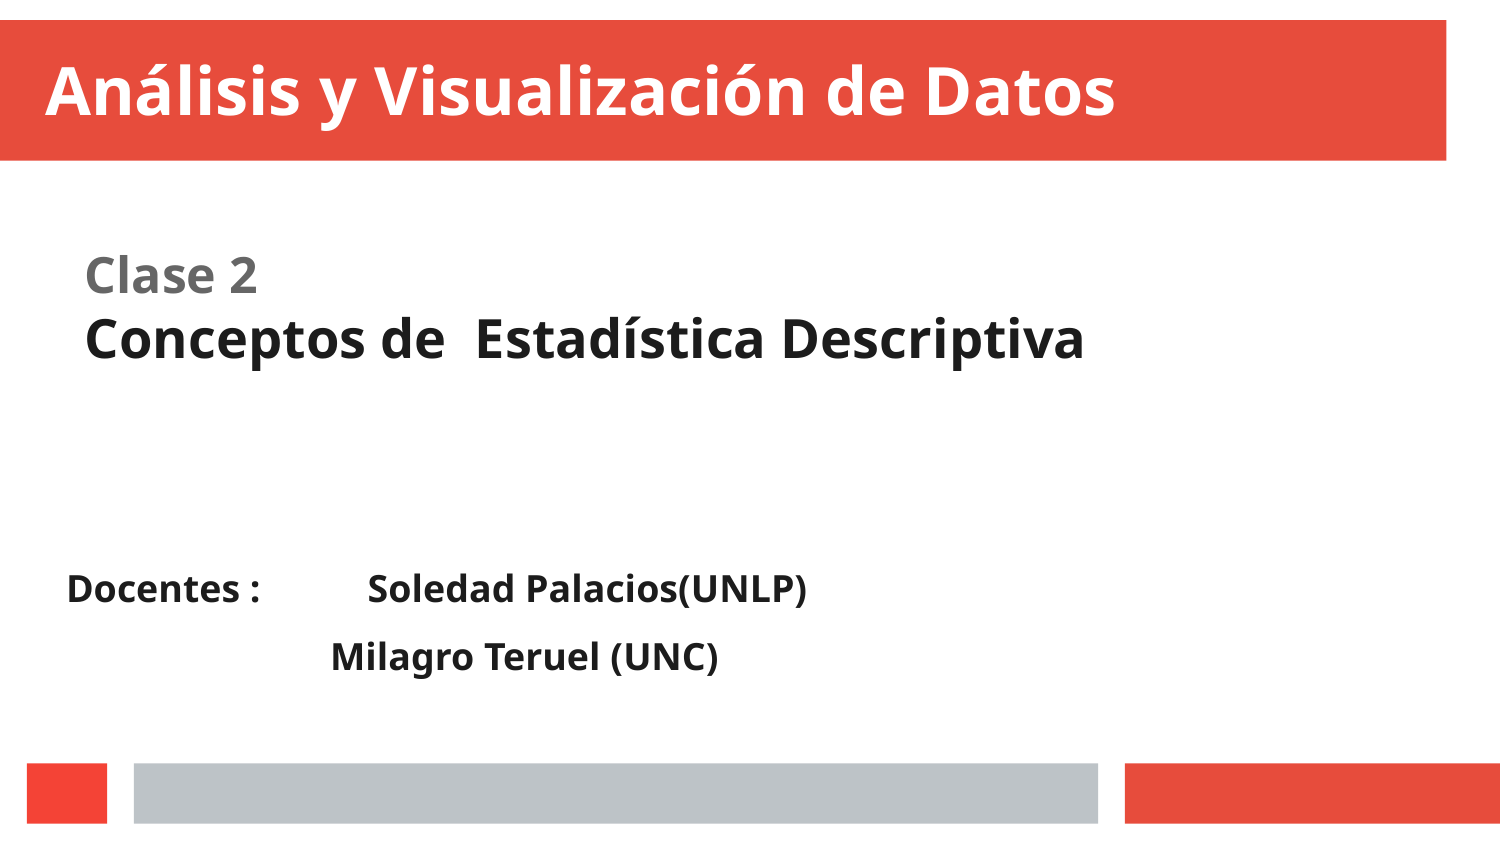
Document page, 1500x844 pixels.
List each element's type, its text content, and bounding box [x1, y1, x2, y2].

text_box Docentes : Soledad Palacios(UNLP) Milagro Teruel (UNC) [51, 549, 1255, 690]
text_box Análisis y Visualización de Datos [45, 26, 1500, 130]
text_box Clase 2 Conceptos de Estadística Descriptiva [70, 228, 1274, 370]
